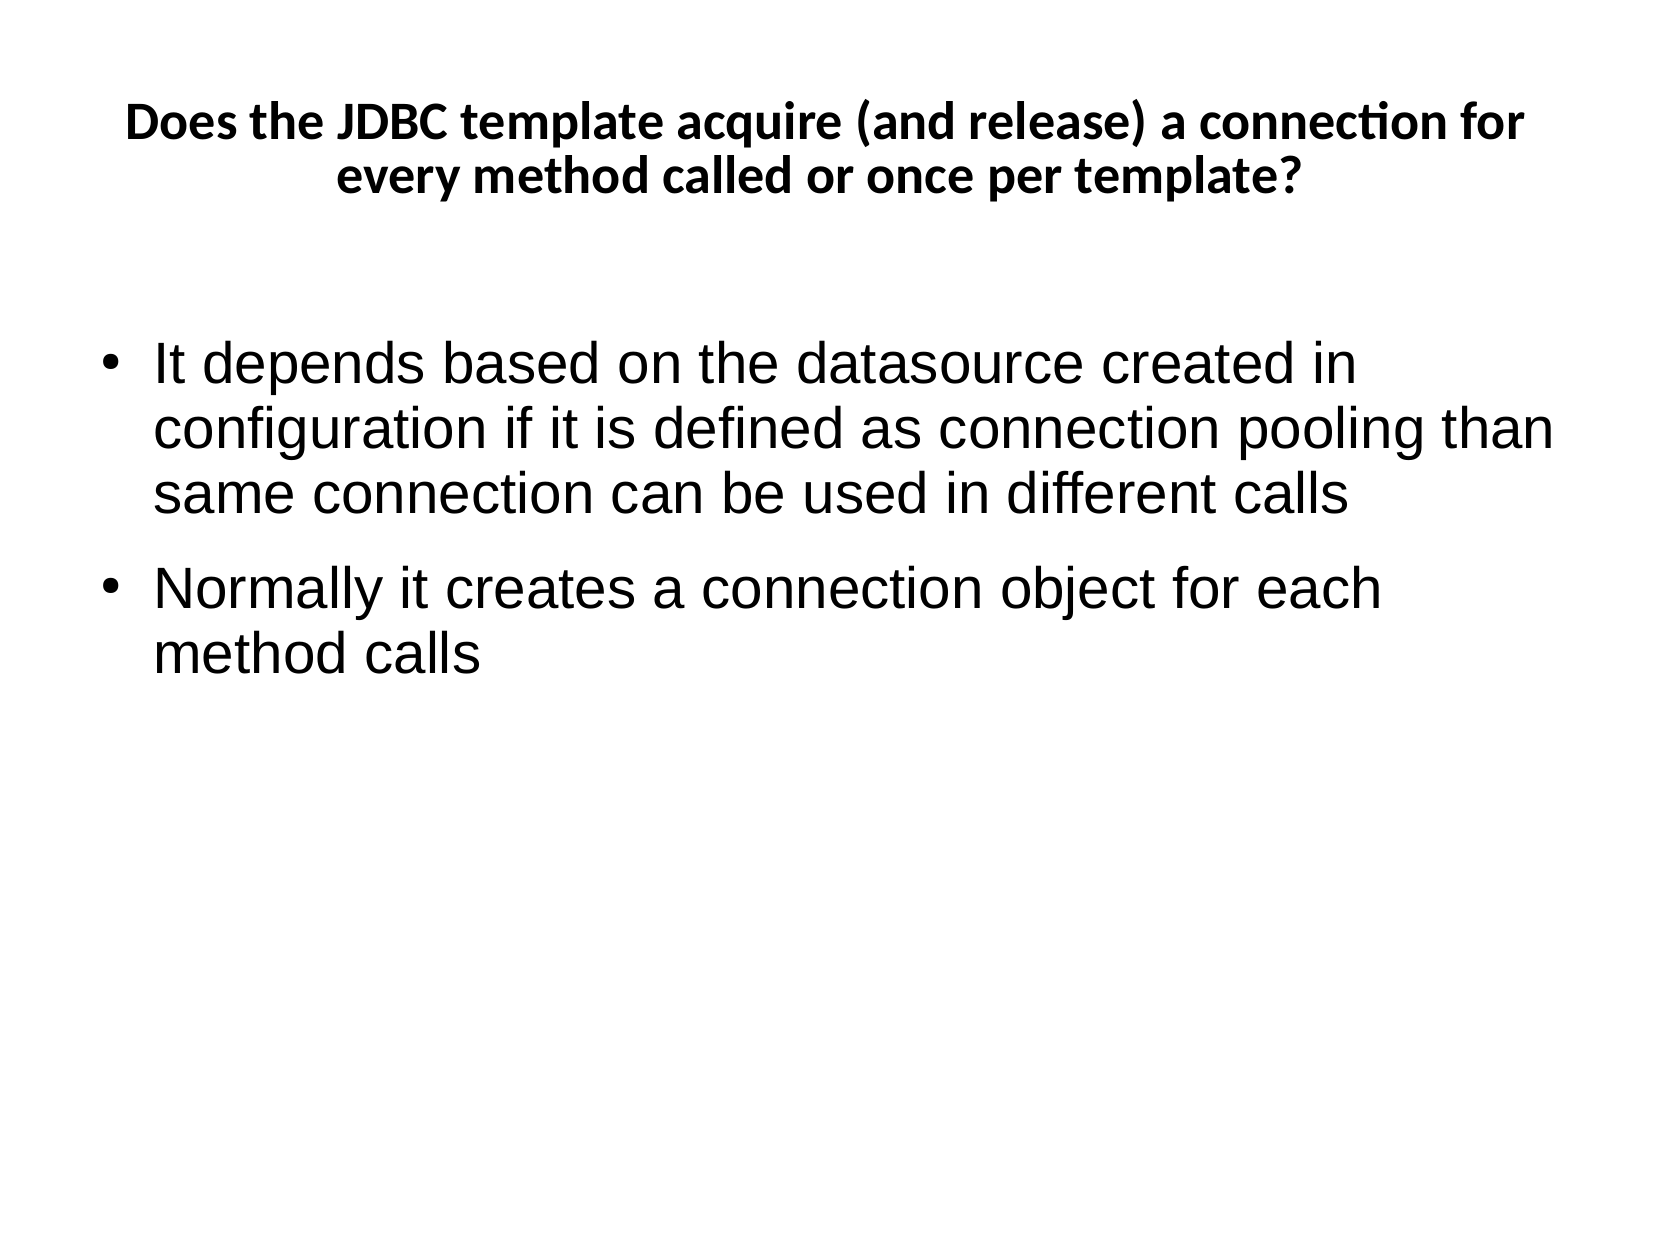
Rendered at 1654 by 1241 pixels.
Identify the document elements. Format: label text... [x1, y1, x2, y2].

title Does the JDBC template acquire (and release) a connection for every method called or once per template? [82, 49, 1571, 257]
list It depends based on the datasource created in configuration if it is defined as connection pooling than same connection can be used in different calls Normally it creates a connection object for each method calls [82, 330, 1571, 1051]
